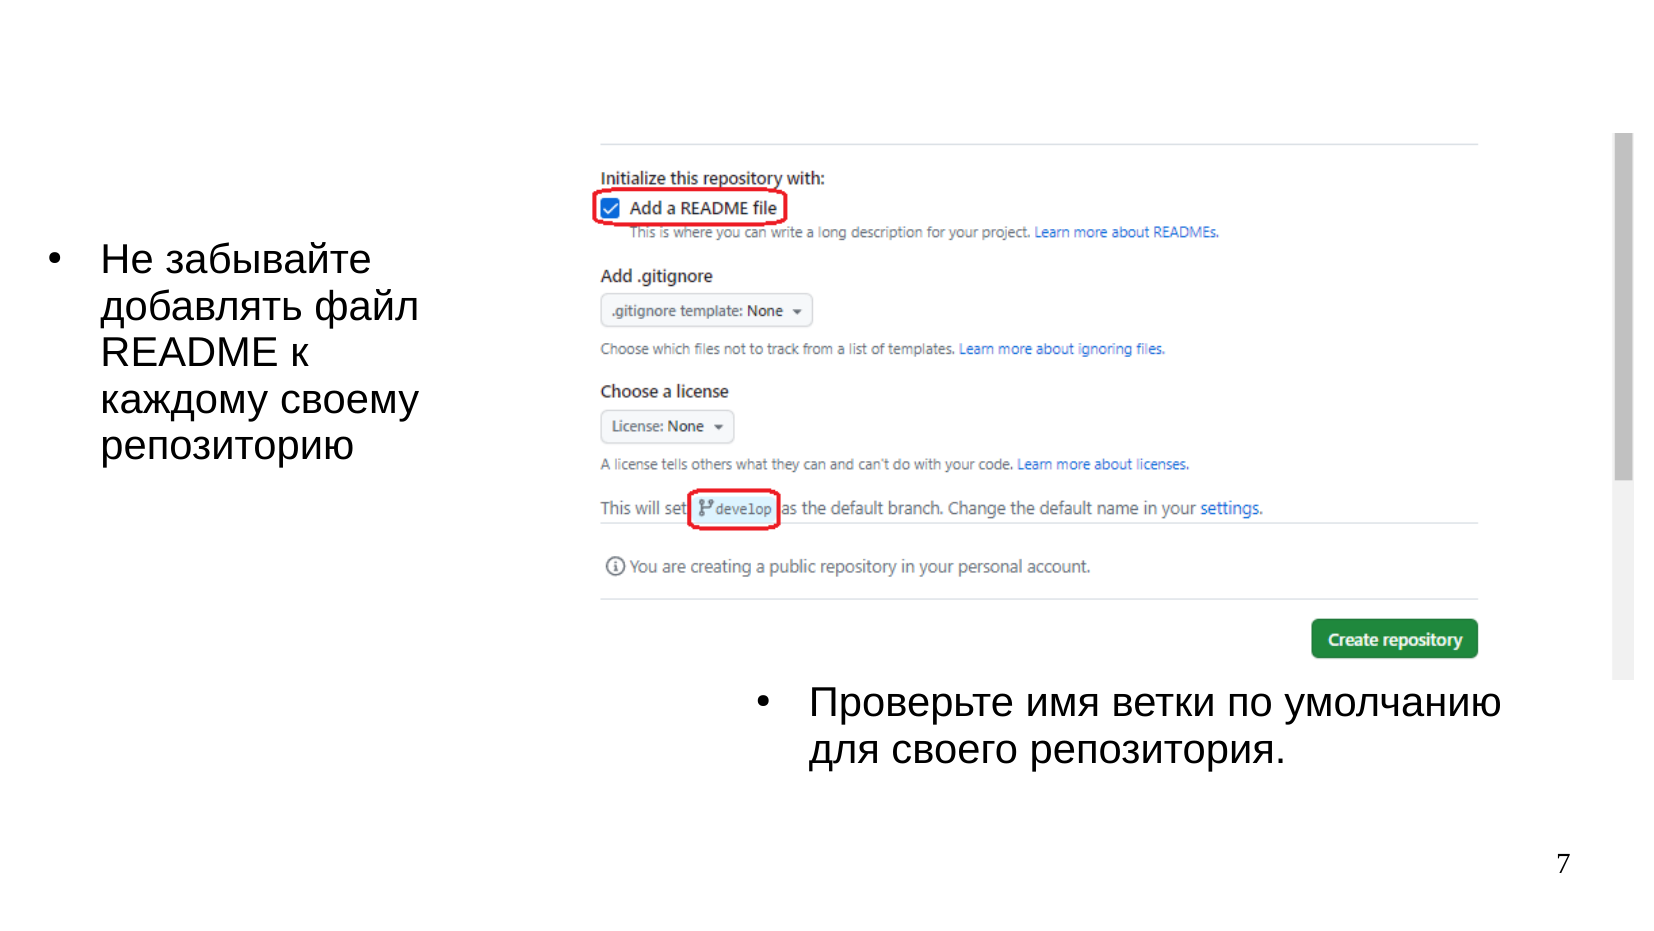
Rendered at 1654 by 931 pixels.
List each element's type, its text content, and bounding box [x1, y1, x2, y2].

list Не забывайте добавлять файл README к каждому своему репозиторию [29, 236, 472, 658]
list Проверьте имя ветки по умолчанию для своего репозитория. [738, 679, 1506, 886]
picture [472, 133, 1634, 680]
